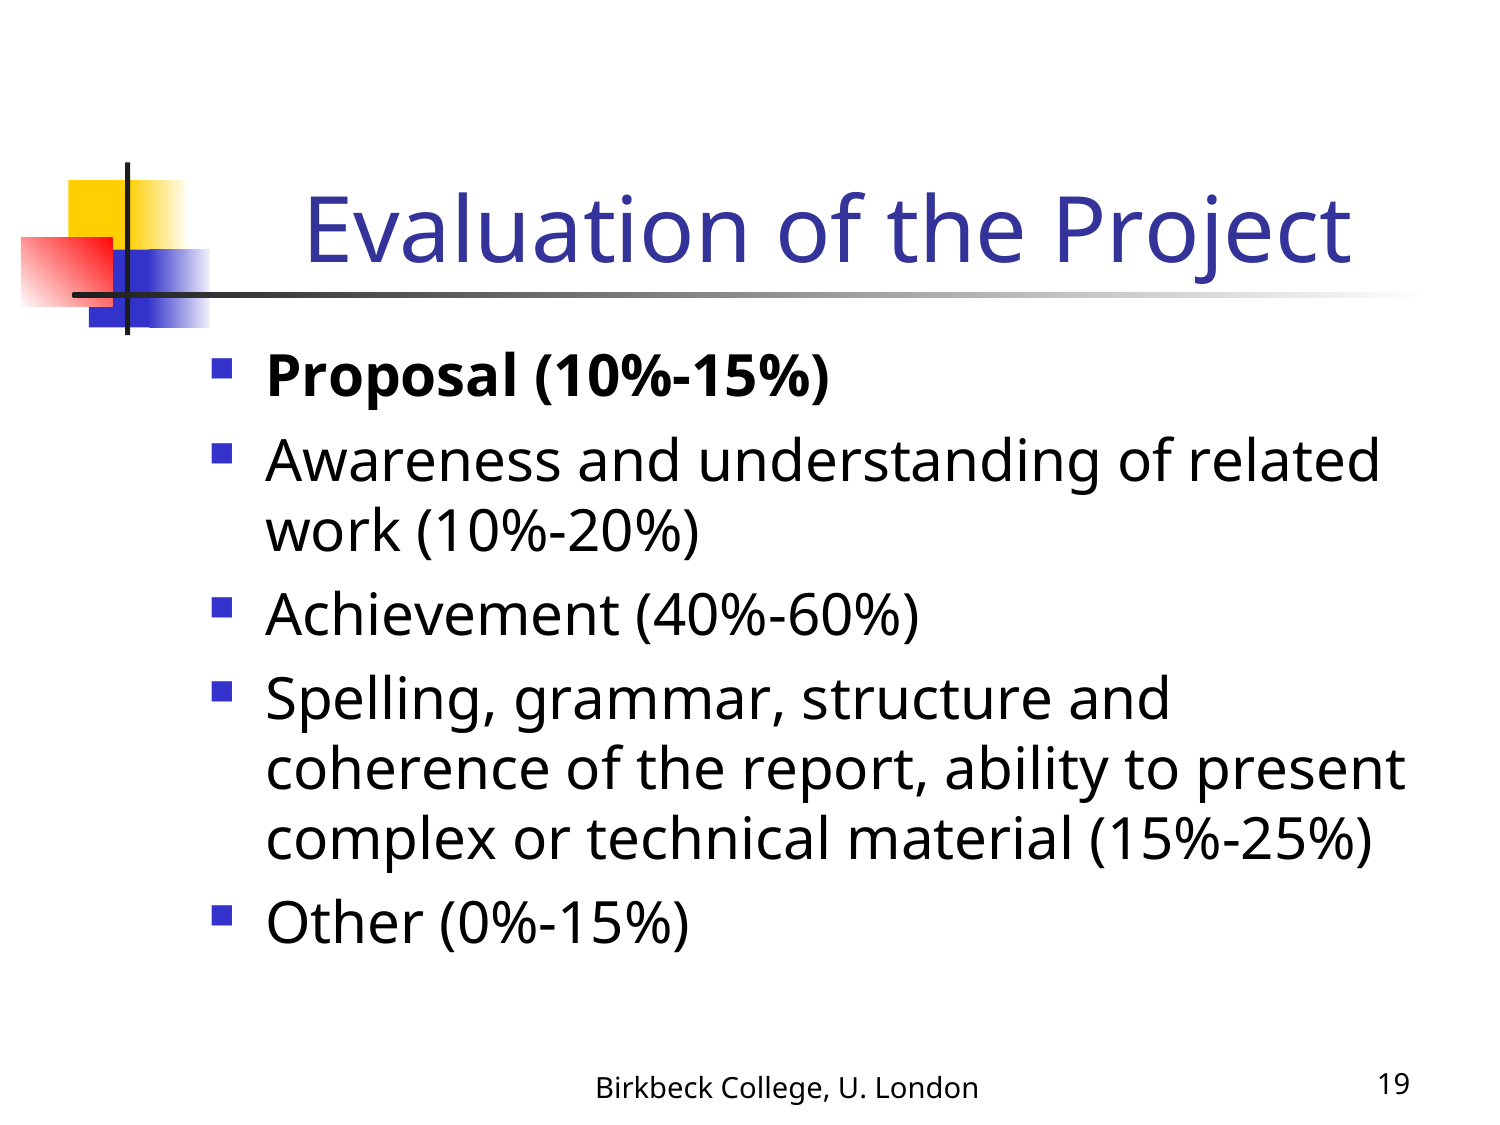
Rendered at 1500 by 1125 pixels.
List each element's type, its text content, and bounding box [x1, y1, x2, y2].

title Evaluation of the Project [188, 101, 1468, 289]
text_box <number> [1112, 1037, 1426, 1113]
text_box Birkbeck College, U. London [549, 1037, 1026, 1113]
list Proposal (10%-15%) Awareness and understanding of related work (10%-20%) Achievement (40%-60%) Spelling, grammar, structure and coherence of the report, ability to present complex or technical material (15%-25%) Other (0%-15%) [193, 331, 1469, 1007]
